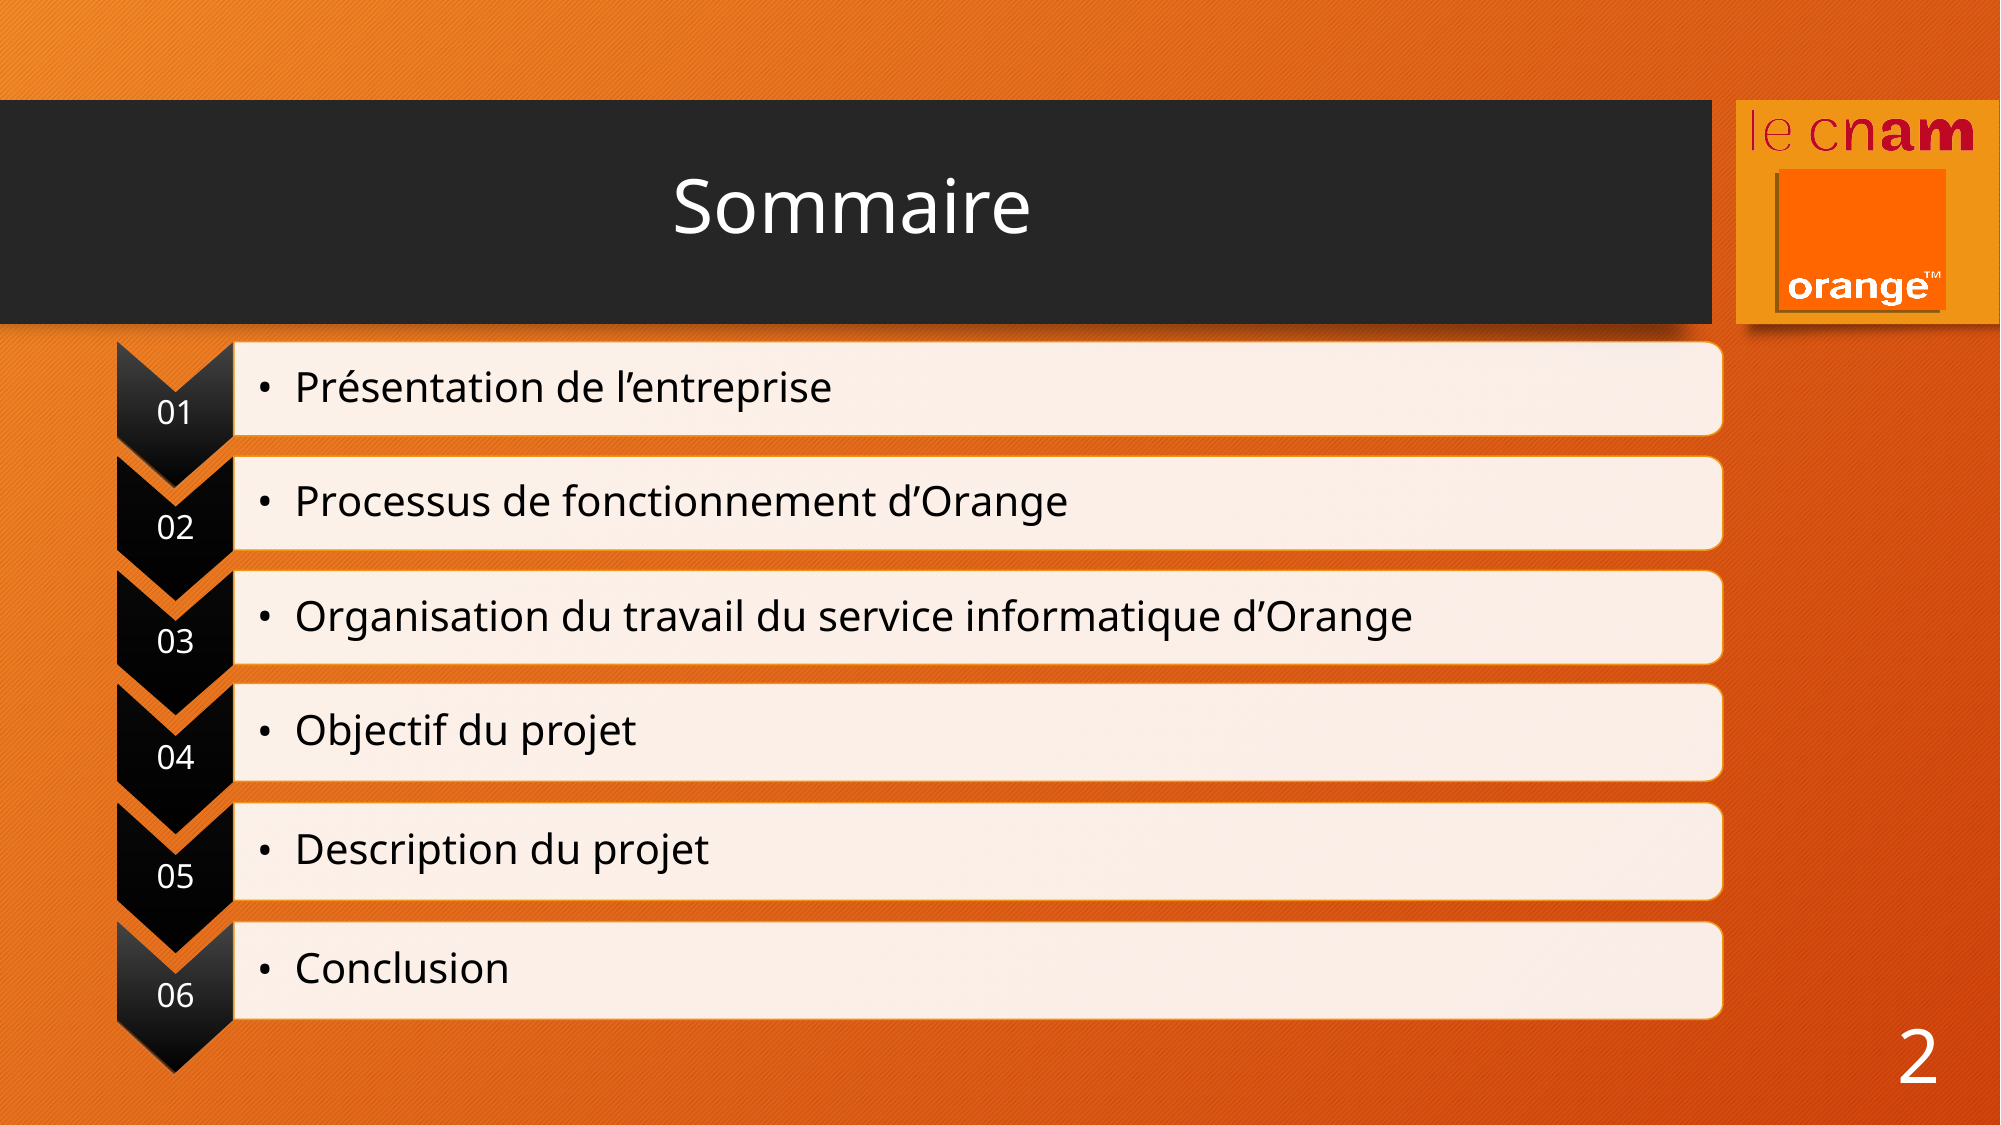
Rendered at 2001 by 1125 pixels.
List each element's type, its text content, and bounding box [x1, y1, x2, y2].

text_box 05 [117, 802, 234, 954]
text_box 01 [117, 341, 234, 487]
text_box Conclusion [233, 921, 1723, 1020]
text_box 03 [117, 570, 234, 716]
text_box [1882, 970, 2000, 1125]
picture [1779, 169, 1946, 310]
title Sommaire [0, 110, 1706, 309]
text_box Processus de fonctionnement d’Orange [233, 456, 1723, 551]
text_box 06 [117, 921, 234, 1073]
text_box Organisation du travail du service informatique d’Orange [233, 570, 1723, 665]
text_box Description du projet [233, 802, 1723, 901]
picture [1752, 110, 1973, 151]
text_box Présentation de l’entreprise [233, 341, 1723, 436]
text_box 02 [117, 456, 233, 601]
text_box Objectif du projet [233, 683, 1723, 782]
text_box 04 [117, 683, 234, 835]
